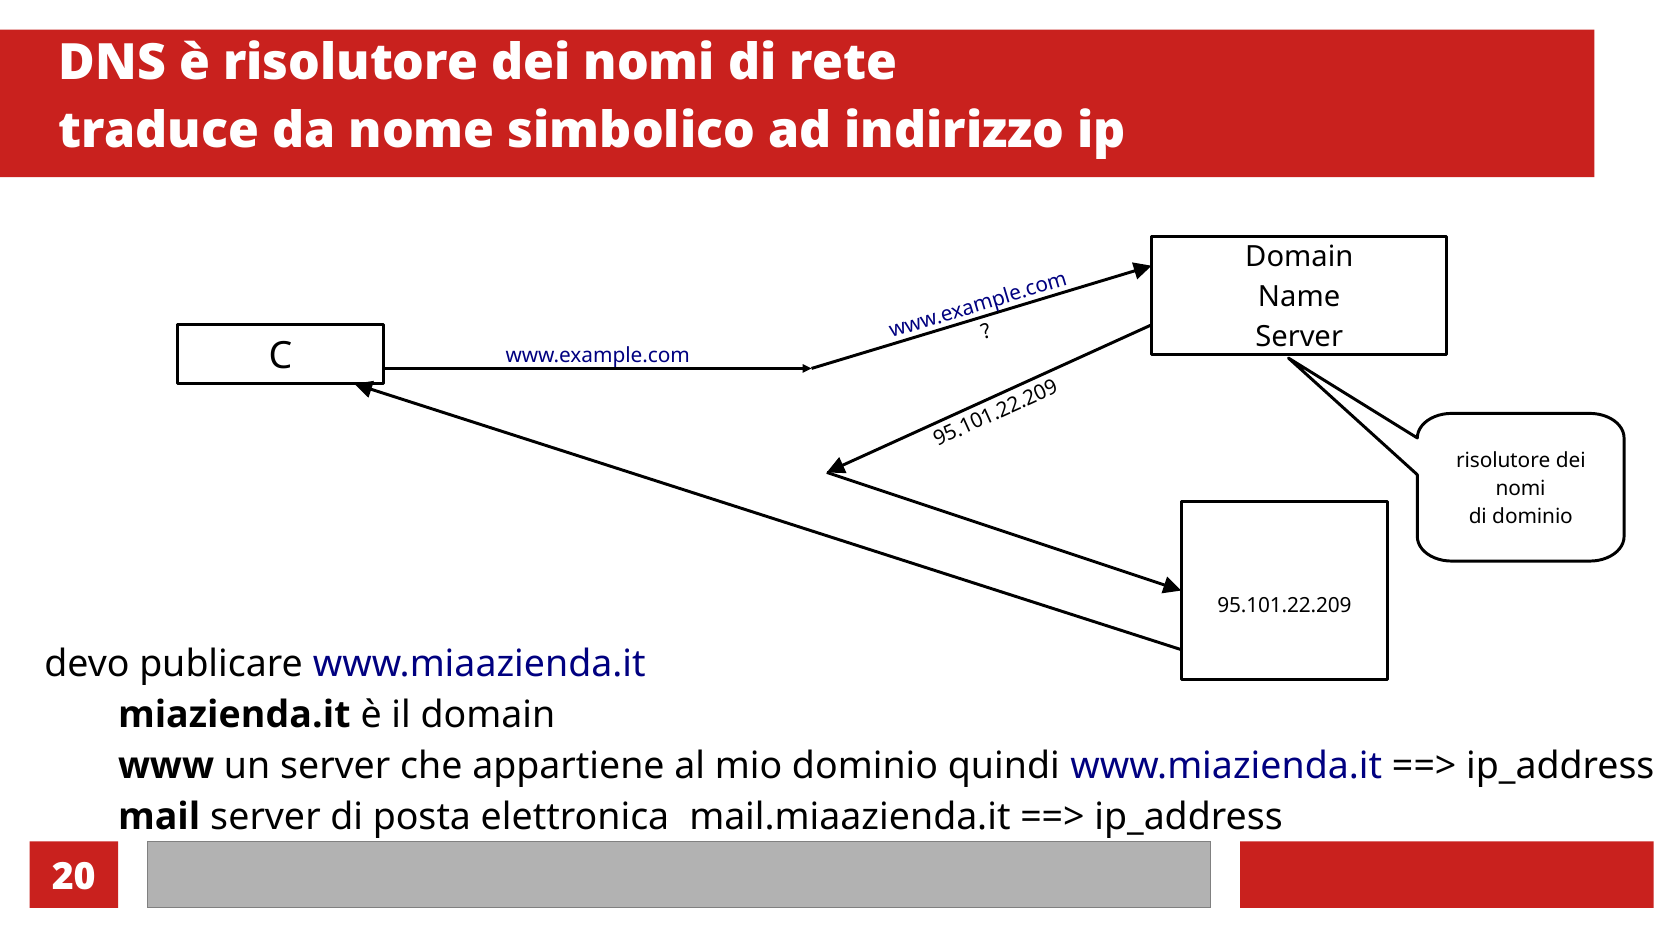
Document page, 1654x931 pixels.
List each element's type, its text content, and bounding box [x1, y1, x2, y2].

text_box risolutore dei nomi di dominio [1288, 358, 1625, 562]
text_box Domain Name Server [1151, 236, 1447, 355]
title DNS è risolutore dei nomi di rete traduce da nome simbolico ad indirizzo ip [59, 44, 1595, 163]
text_box C [177, 324, 384, 384]
text_box devo publicare www.miaazienda.it miazienda.it è il domain www un server che appartiene al mio dominio quindi www.miazienda.it ==> ip_address mail server di posta elettronica mail.miaazienda.it ==> ip_address [29, 628, 1598, 886]
text_box 95.101.22.209 [1181, 501, 1388, 628]
